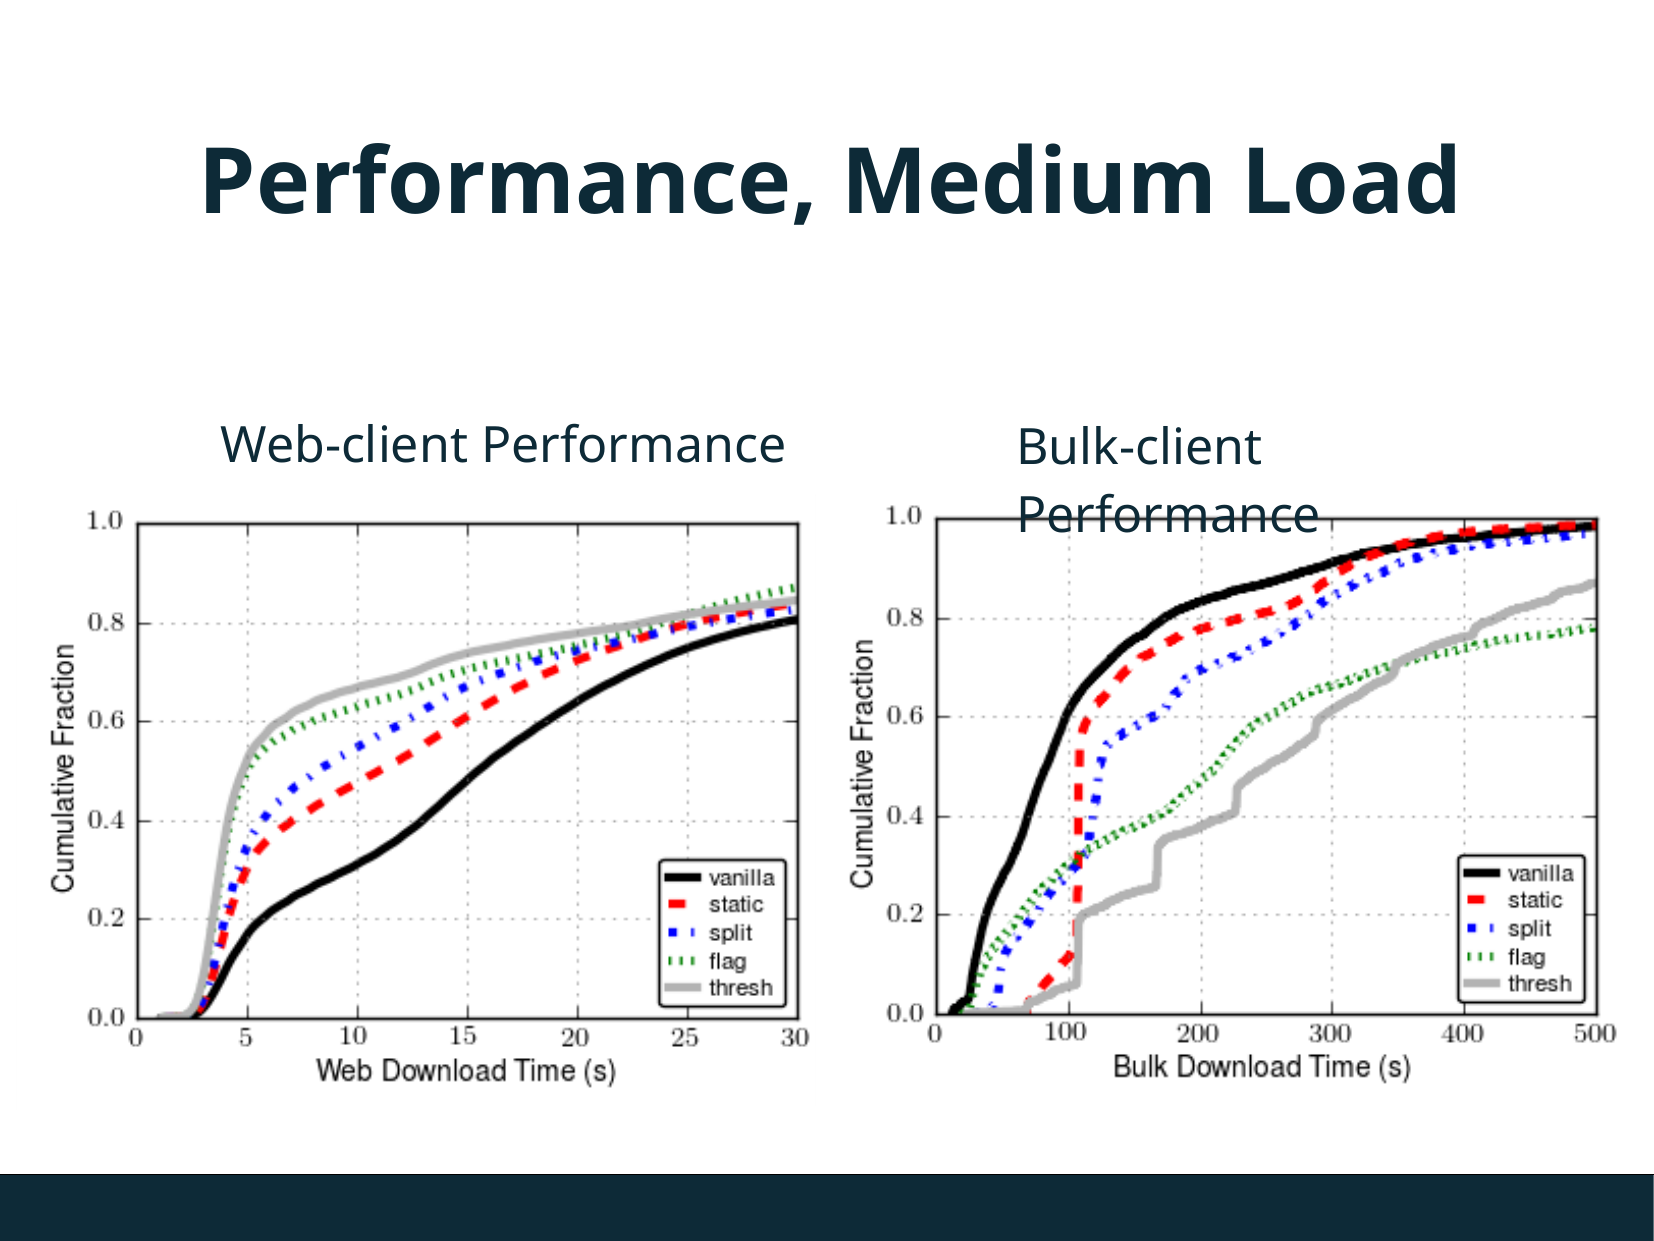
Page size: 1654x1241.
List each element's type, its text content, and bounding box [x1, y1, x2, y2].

title Performance, Medium Load [86, 74, 1575, 282]
picture [15, 494, 1629, 1110]
text_box Bulk-client Performance [1001, 403, 1543, 476]
text_box Web-client Performance [205, 401, 881, 474]
